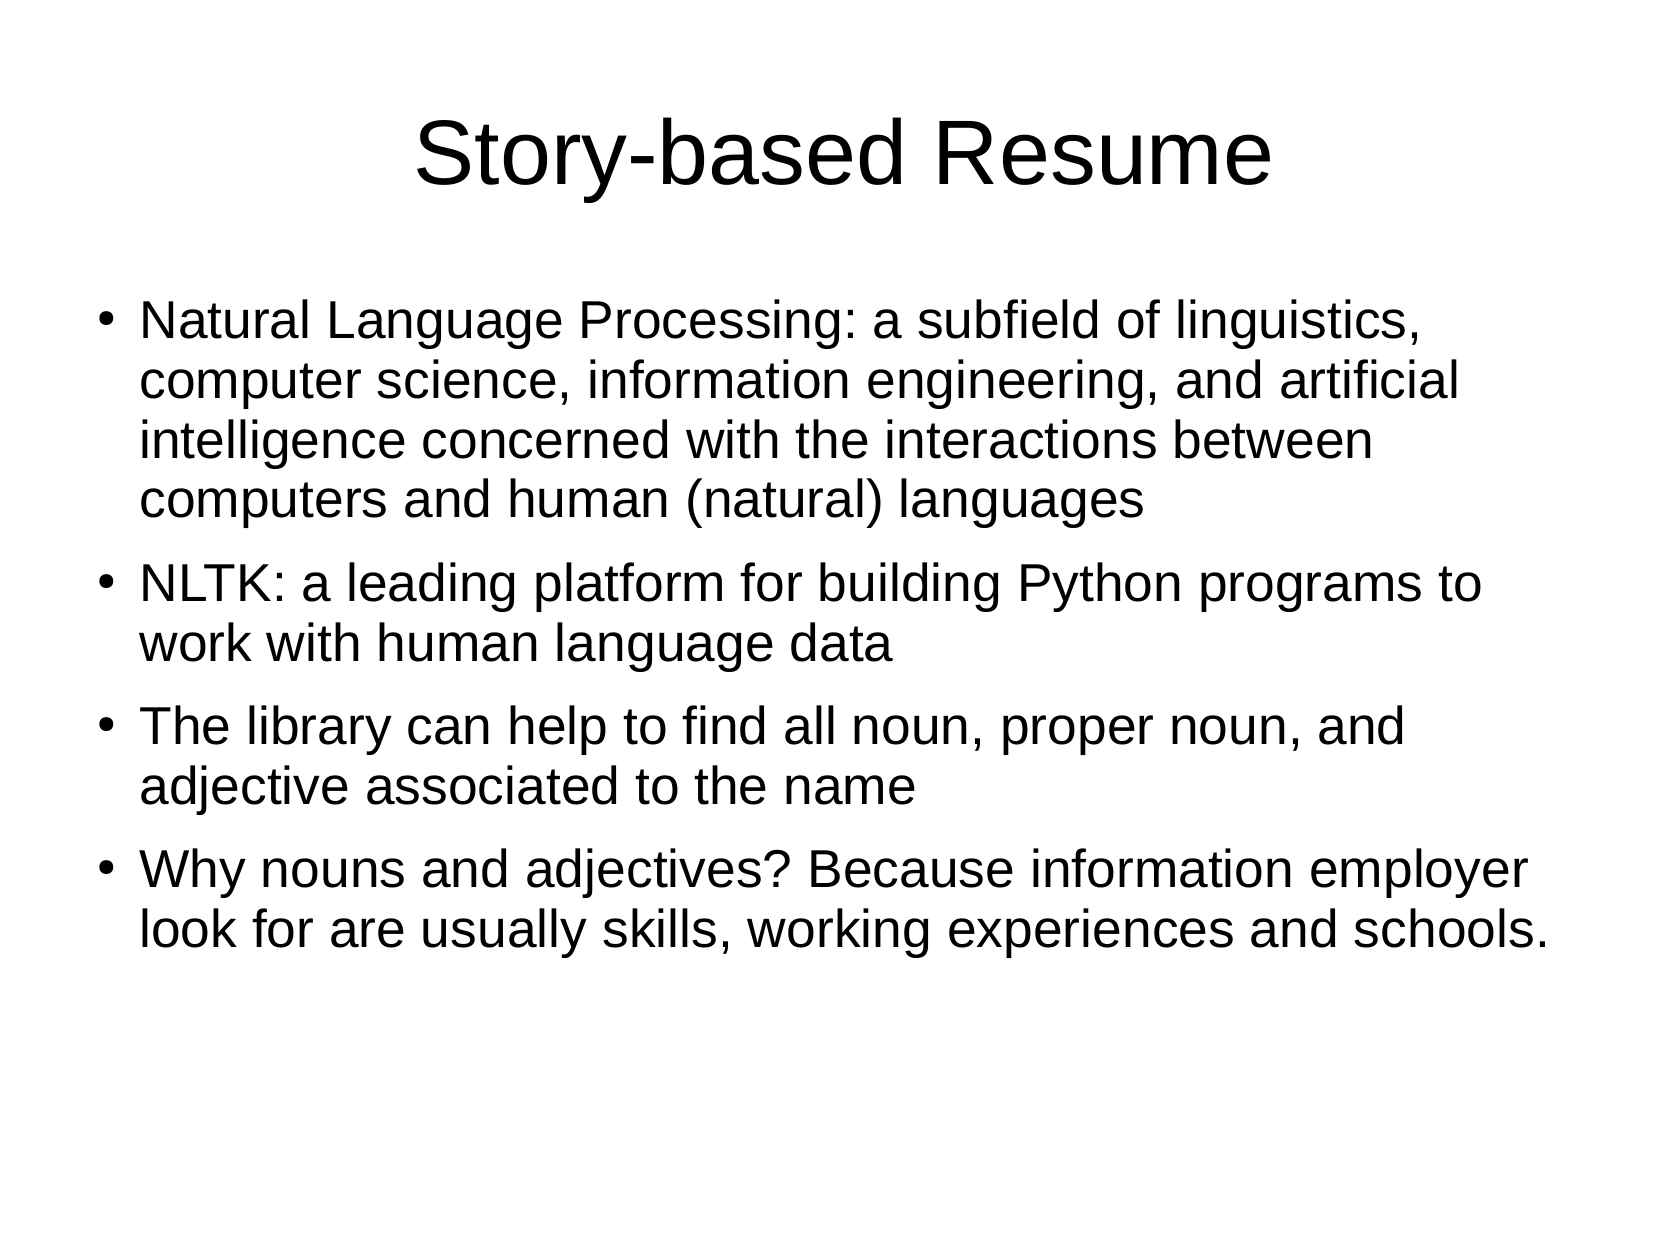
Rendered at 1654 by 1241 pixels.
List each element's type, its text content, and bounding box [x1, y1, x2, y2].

list Natural Language Processing: a subfield of linguistics, computer science, information engineering, and artificial intelligence concerned with the interactions between computers and human (natural) languages NLTK: a leading platform for building Python programs to work with human language data The library can help to find all noun, proper noun, and adjective associated to the name Why nouns and adjectives? Because information employer look for are usually skills, working experiences and schools. [82, 290, 1571, 1010]
title Story-based Resume [82, 49, 1571, 257]
